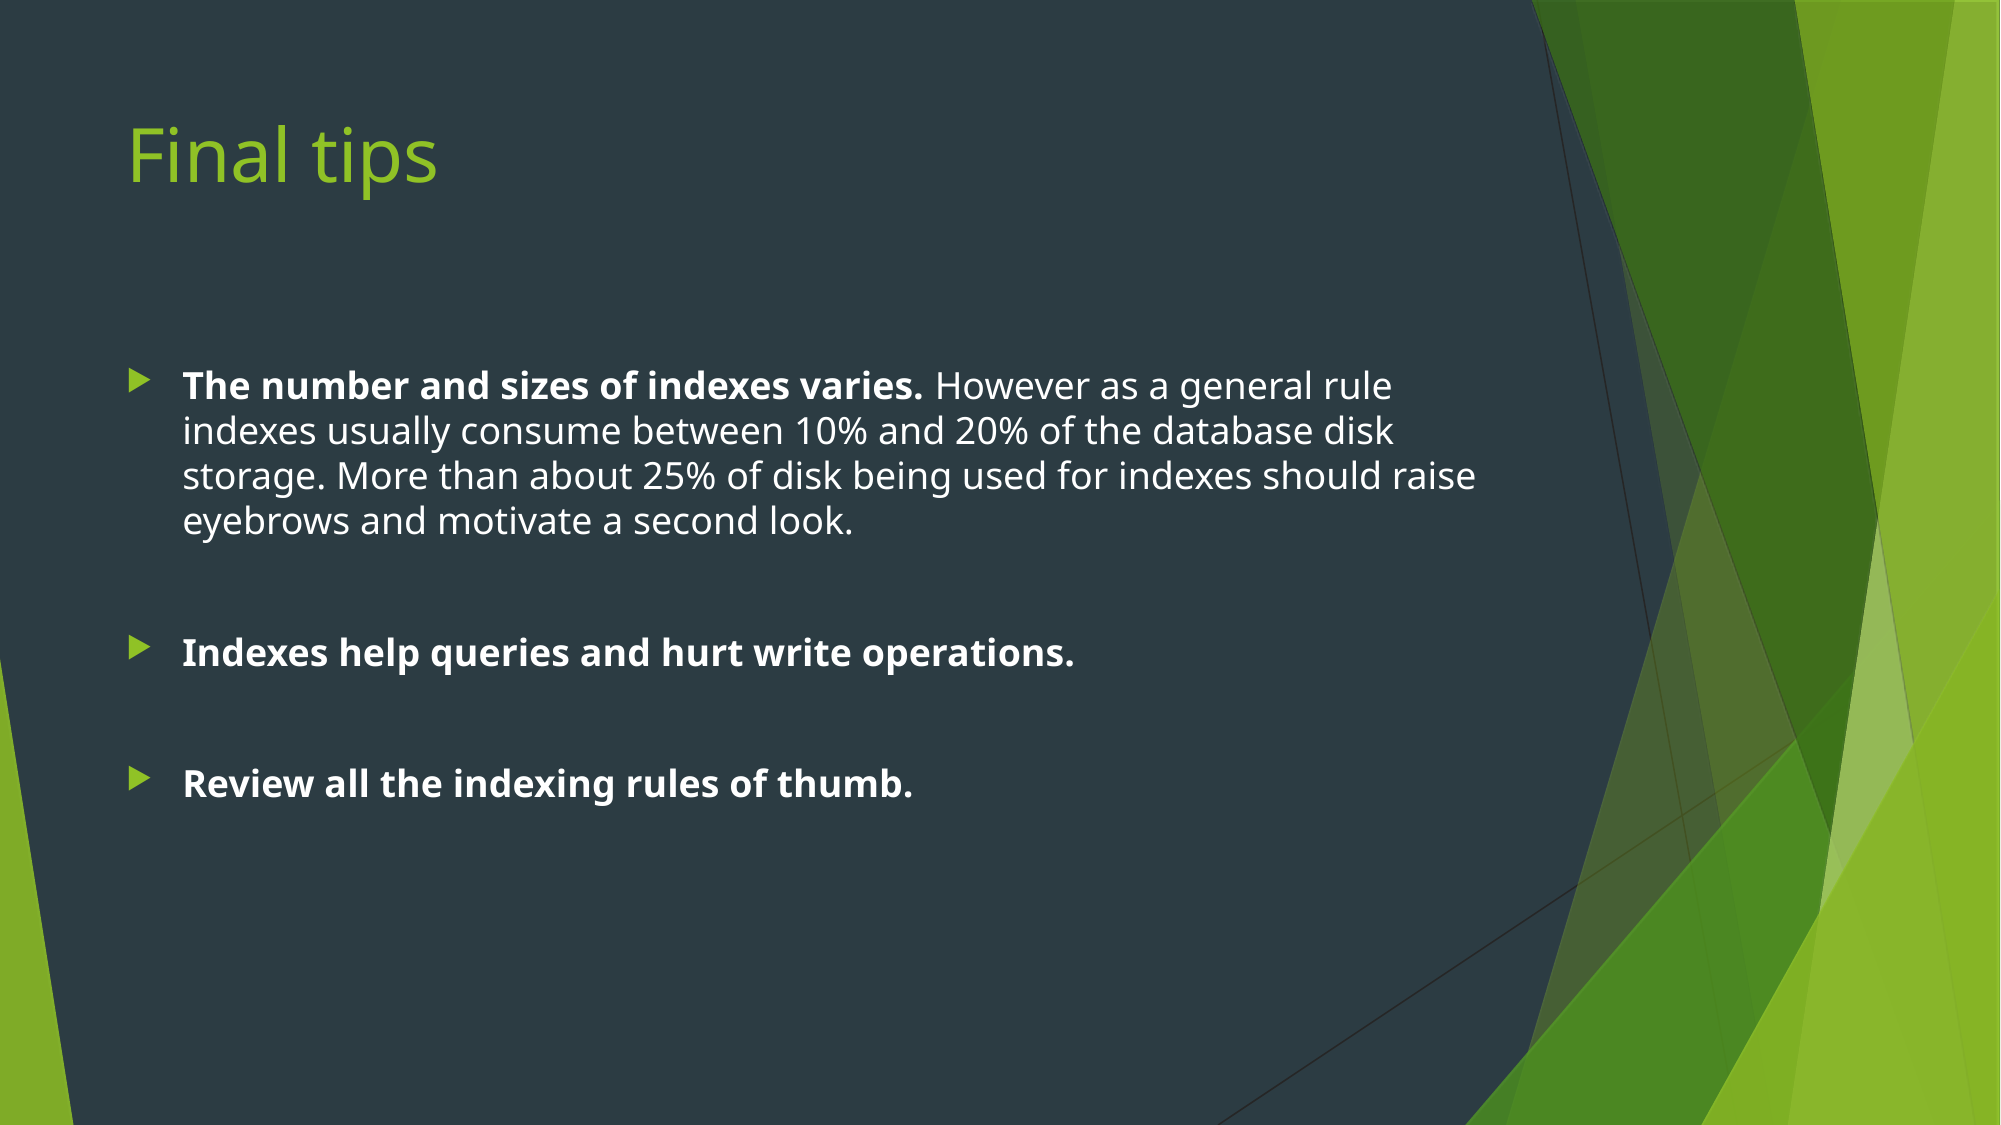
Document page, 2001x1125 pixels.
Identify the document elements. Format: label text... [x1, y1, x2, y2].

title Final tips [111, 99, 1522, 317]
list The number and sizes of indexes varies. However as a general rule indexes usually consume between 10% and 20% of the database disk storage. More than about 25% of disk being used for indexes should raise eyebrows and motivate a second look. Indexes help queries and hurt write operations. Review all the indexing rules of thumb. [111, 354, 1522, 992]
